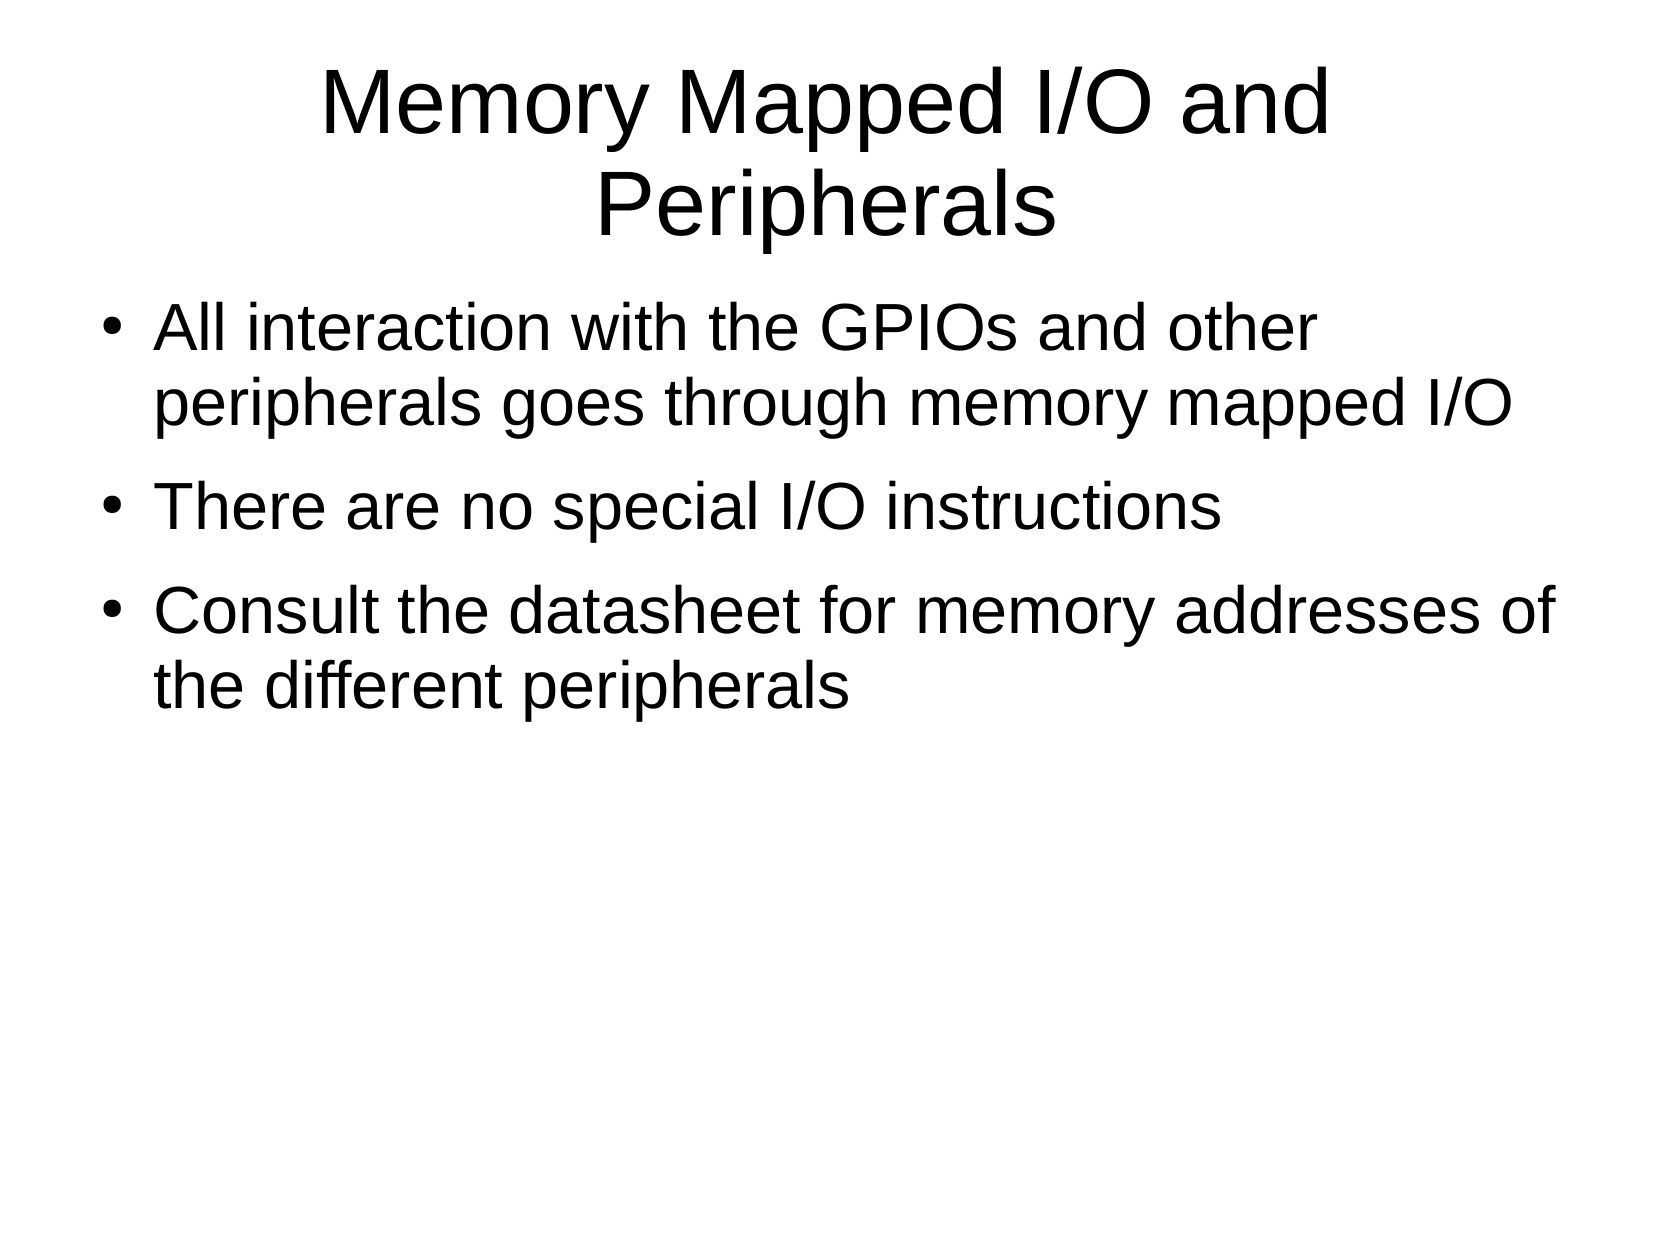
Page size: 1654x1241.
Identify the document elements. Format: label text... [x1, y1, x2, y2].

title Memory Mapped I/O and Peripherals [82, 49, 1571, 257]
list All interaction with the GPIOs and other peripherals goes through memory mapped I/O There are no special I/O instructions Consult the datasheet for memory addresses of the different peripherals [82, 290, 1571, 1010]
